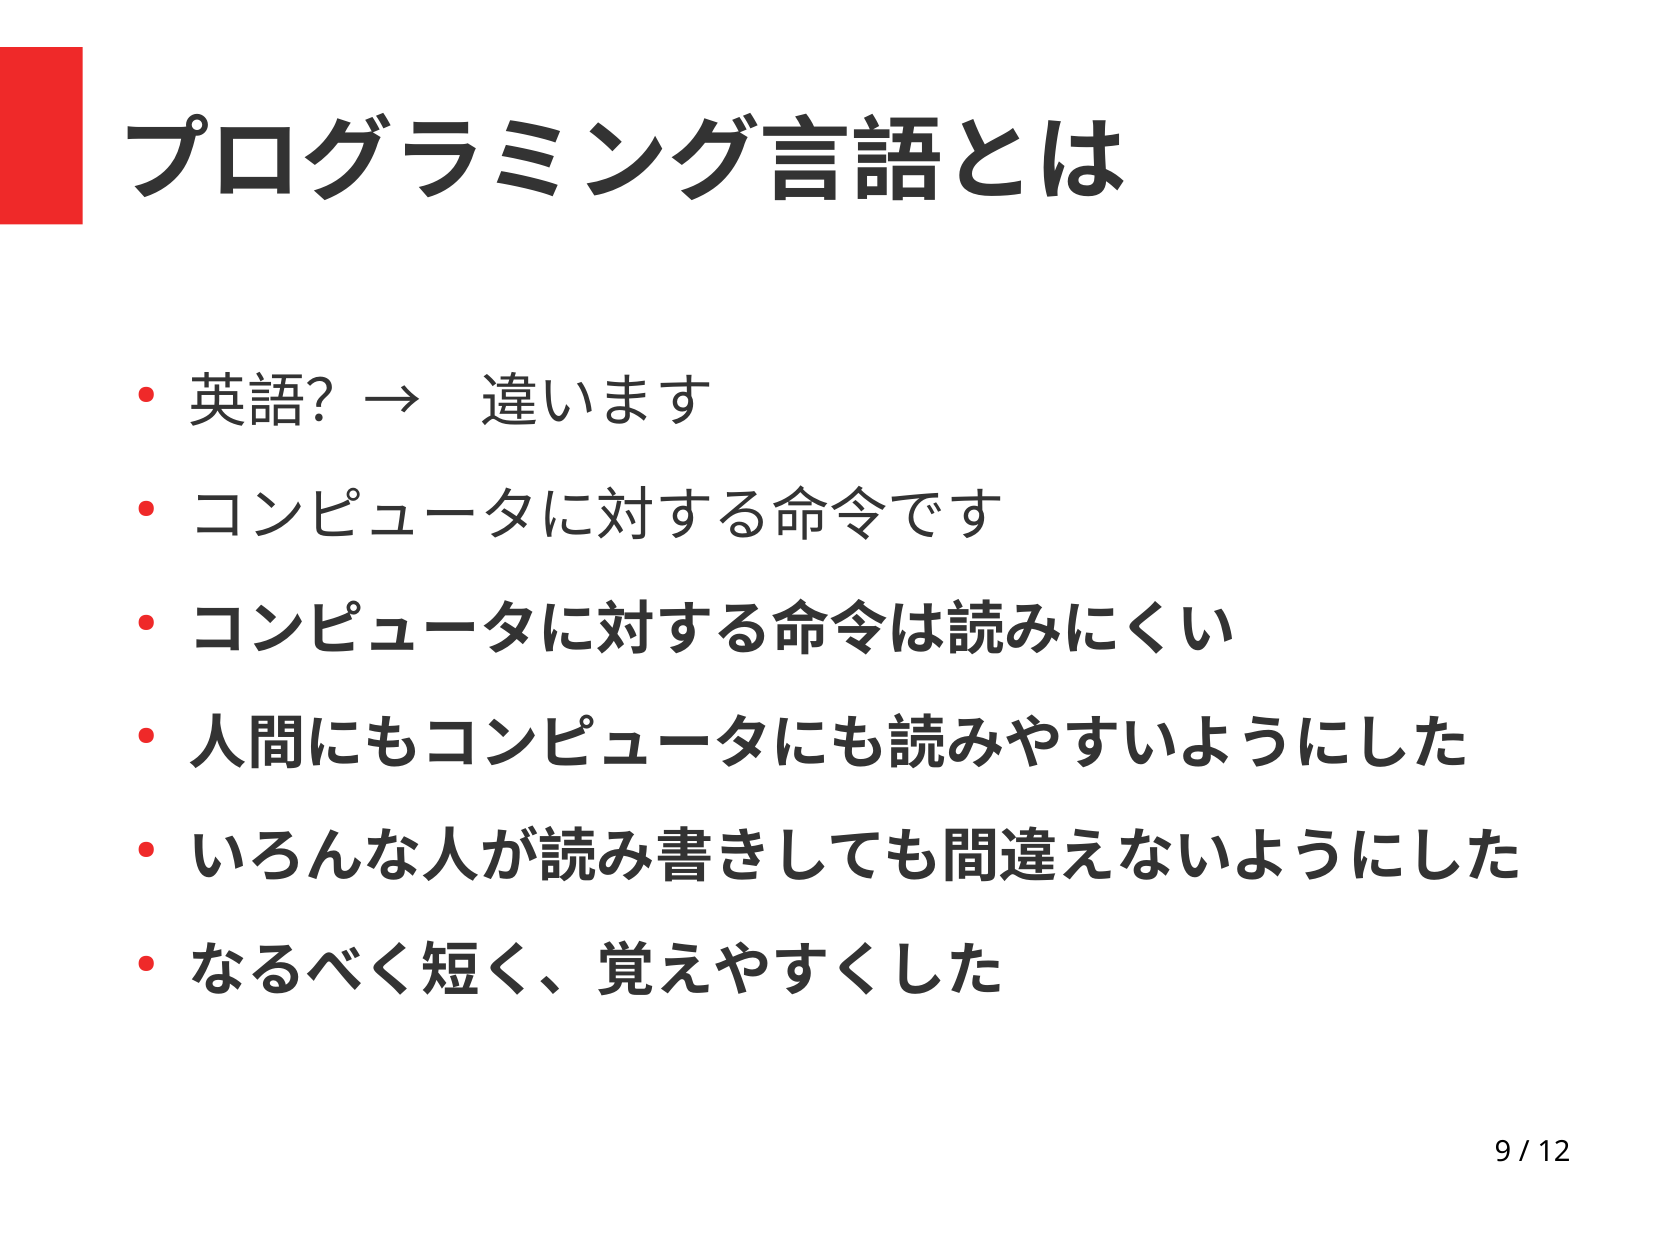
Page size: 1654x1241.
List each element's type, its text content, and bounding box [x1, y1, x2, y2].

list 英語？→ 違います コンピュータに対する命令です コンピュータに対する命令は読みにくい 人間にもコンピュータにも読みやすいようにした いろんな人が読み書きしても間違えないようにした なるべく短く、覚えやすくした [118, 354, 1536, 1074]
title プログラミング言語とは [118, 49, 1571, 257]
